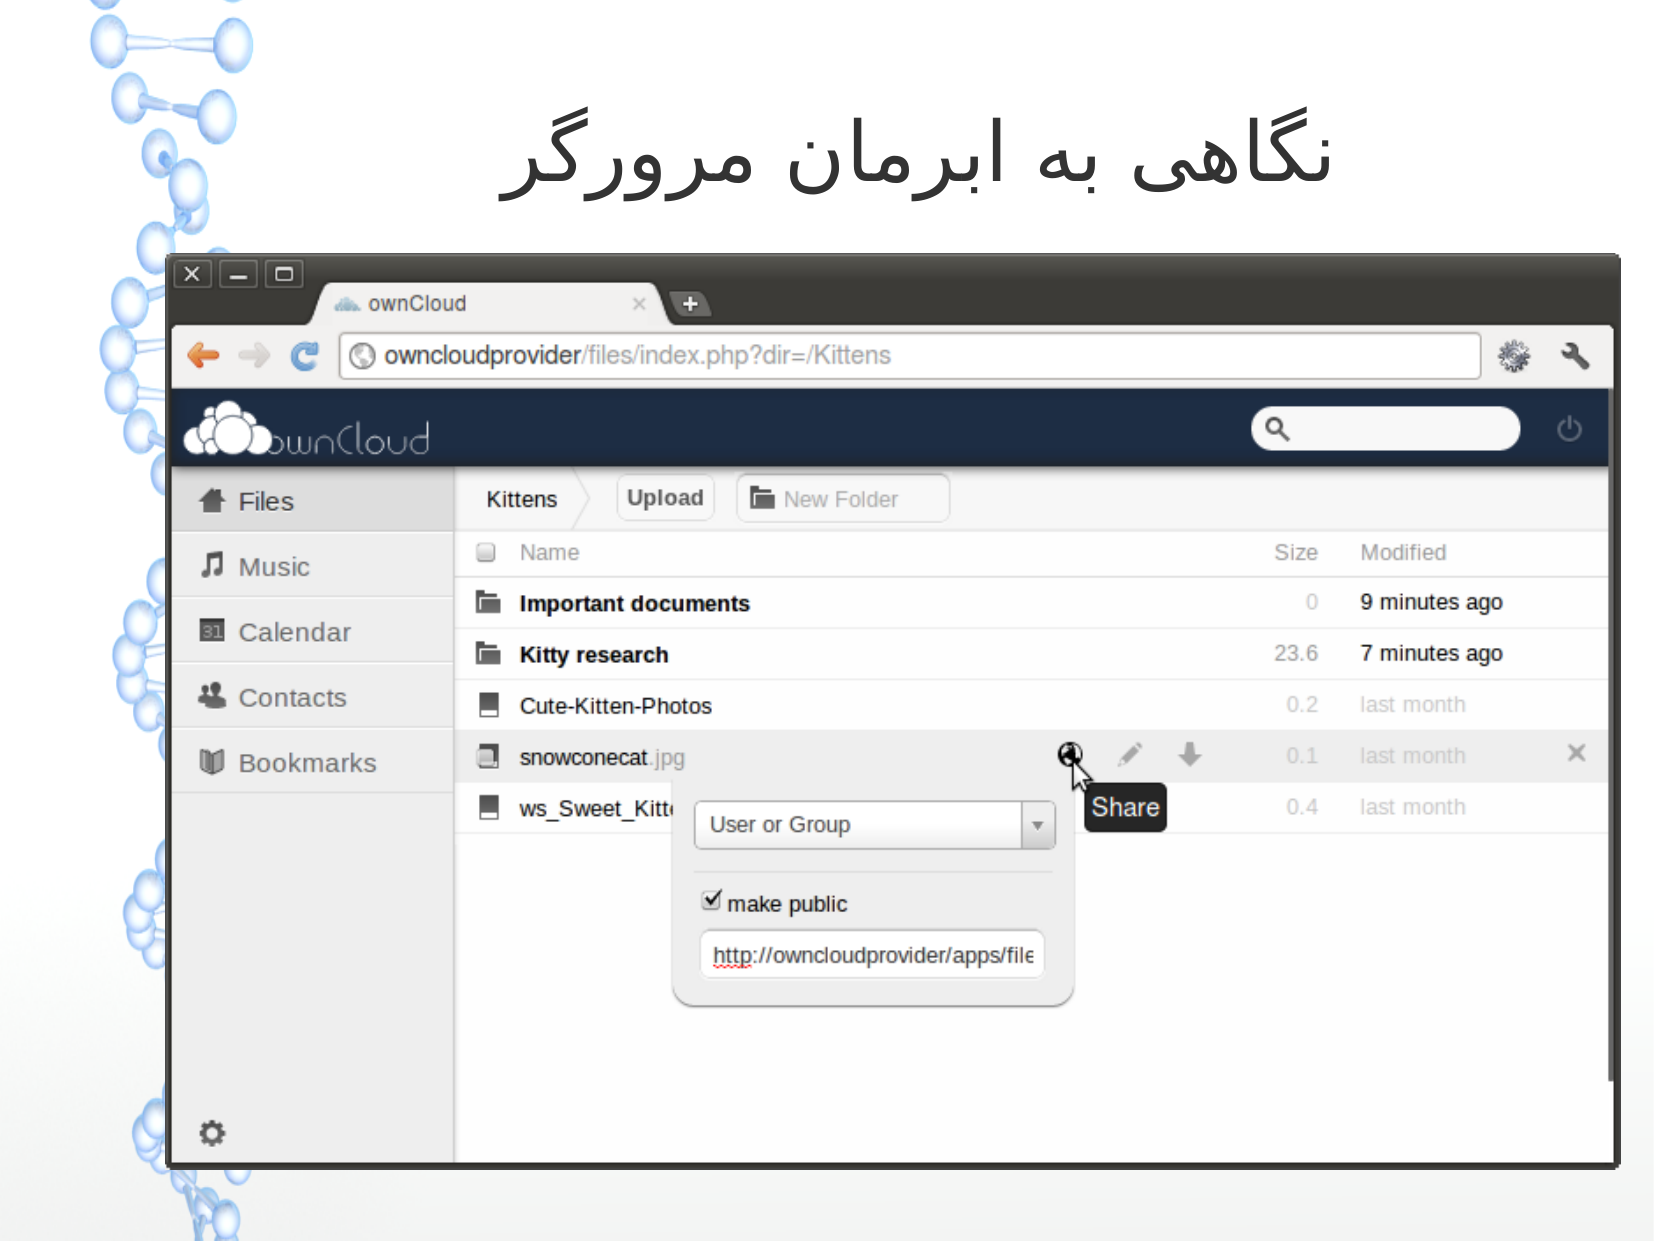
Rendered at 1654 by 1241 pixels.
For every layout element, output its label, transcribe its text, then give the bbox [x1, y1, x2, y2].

picture [0, 0, 1654, 1241]
title نگاهی به ابرمان مرورگر [269, 49, 1571, 253]
